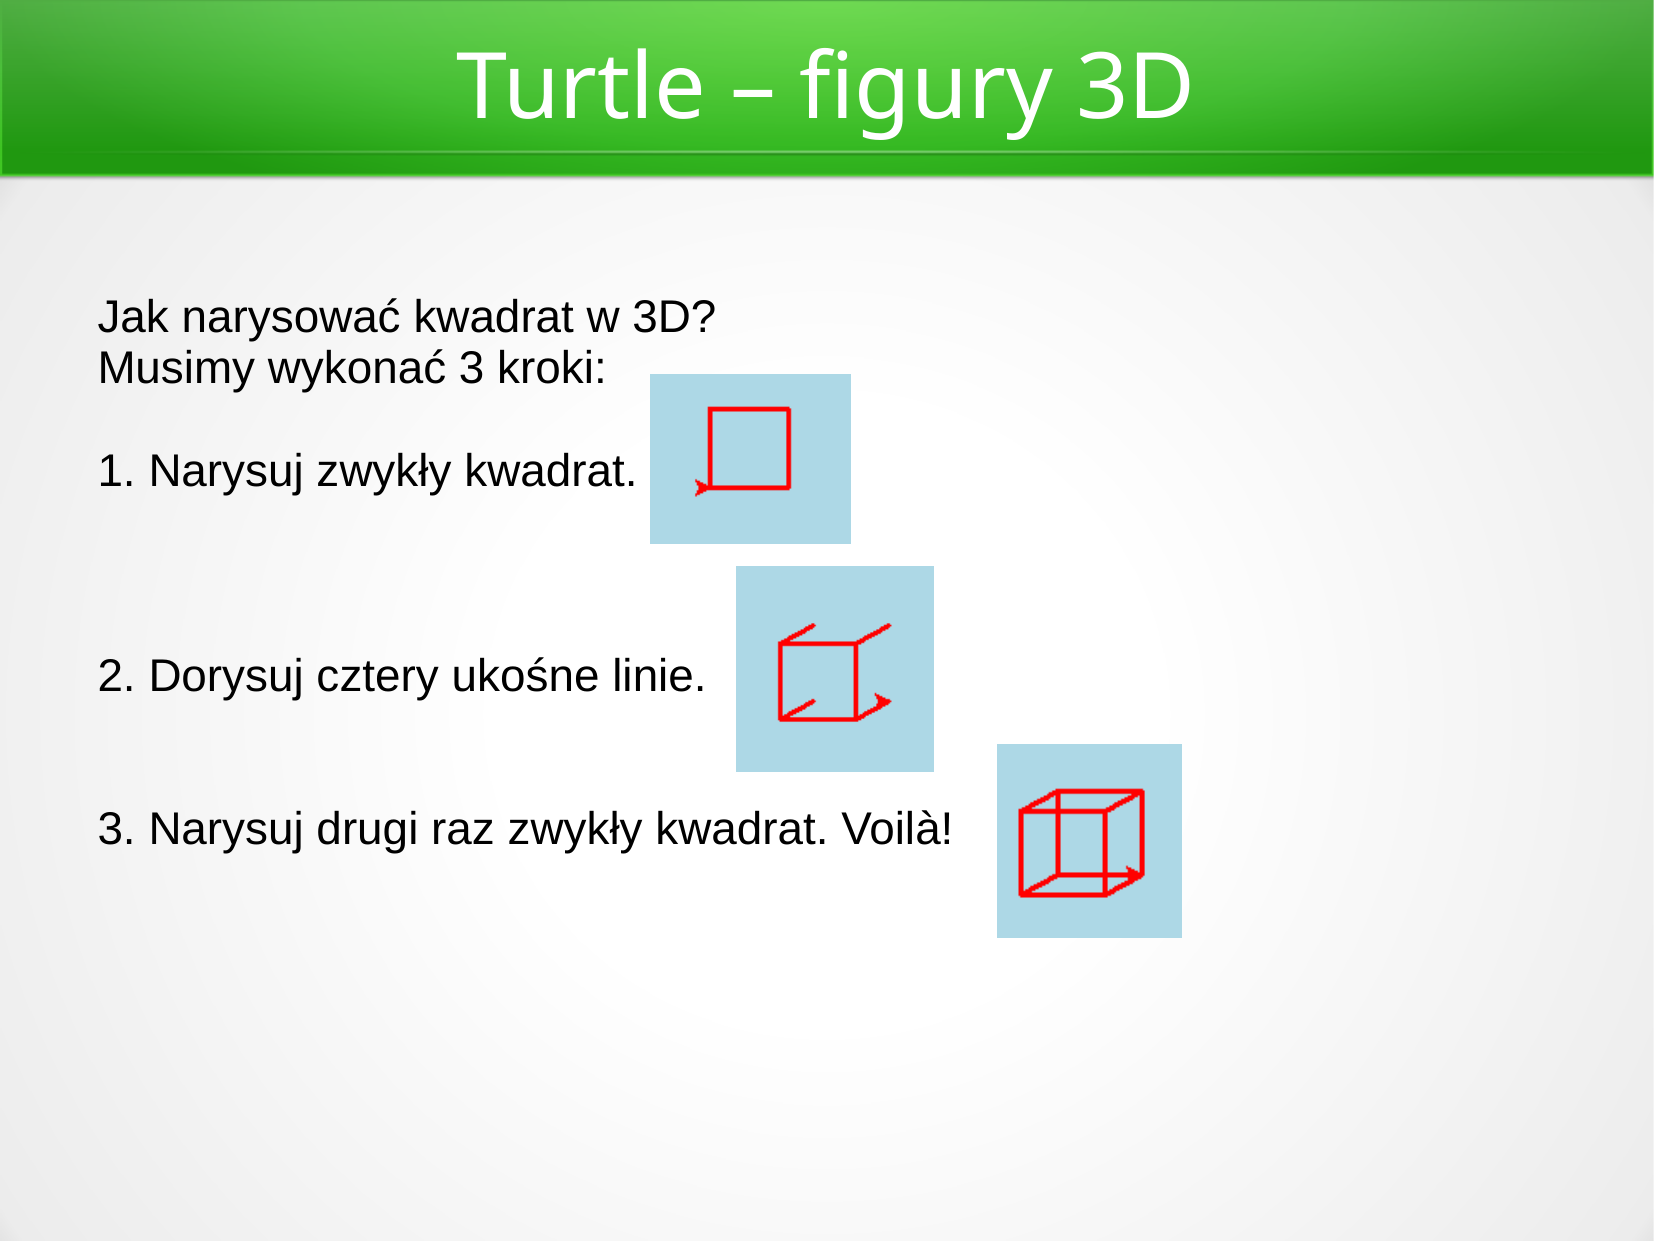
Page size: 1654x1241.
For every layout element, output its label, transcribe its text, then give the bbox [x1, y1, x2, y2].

title Turtle – figury 3D [82, 11, 1571, 154]
picture [0, 0, 1654, 1241]
text_box Jak narysować kwadrat w 3D? Musimy wykonać 3 kroki: 1. Narysuj zwykły kwadrat. 2. Dorysuj cztery ukośne linie. 3. Narysuj drugi raz zwykły kwadrat. Voilà! [82, 283, 1630, 1016]
